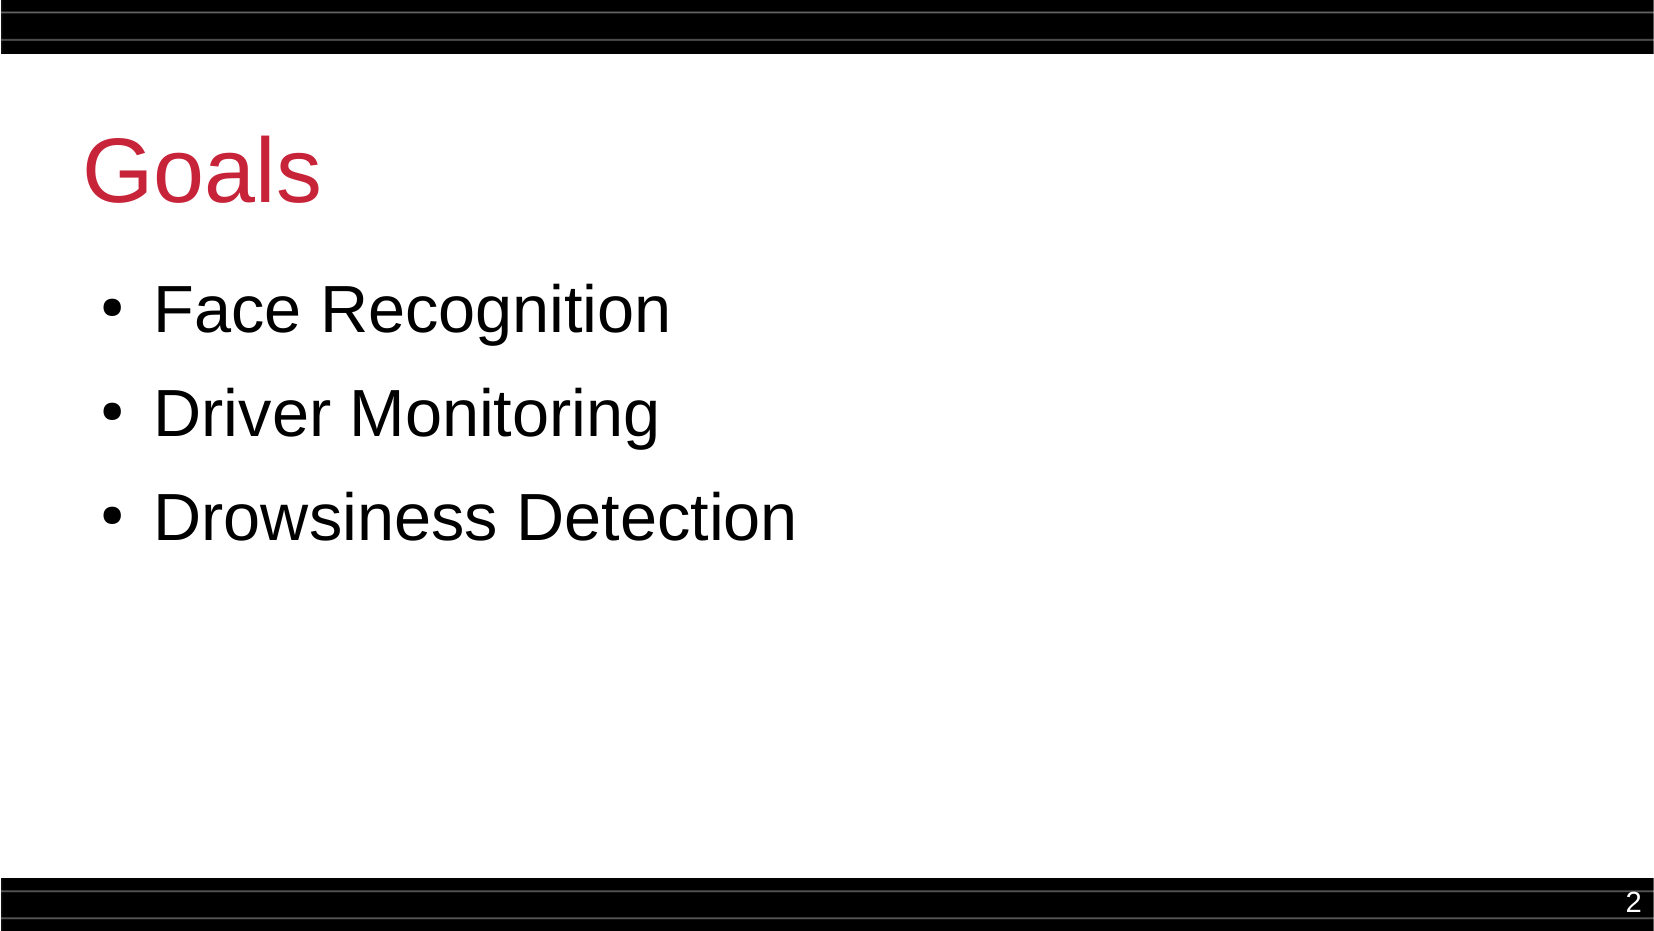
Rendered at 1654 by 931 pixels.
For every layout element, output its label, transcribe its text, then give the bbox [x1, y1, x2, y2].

picture [1, 0, 1654, 54]
list Face Recognition Driver Monitoring Drowsiness Detection [82, 271, 1571, 851]
title Goals [82, 92, 1571, 249]
picture [1, 878, 1654, 931]
